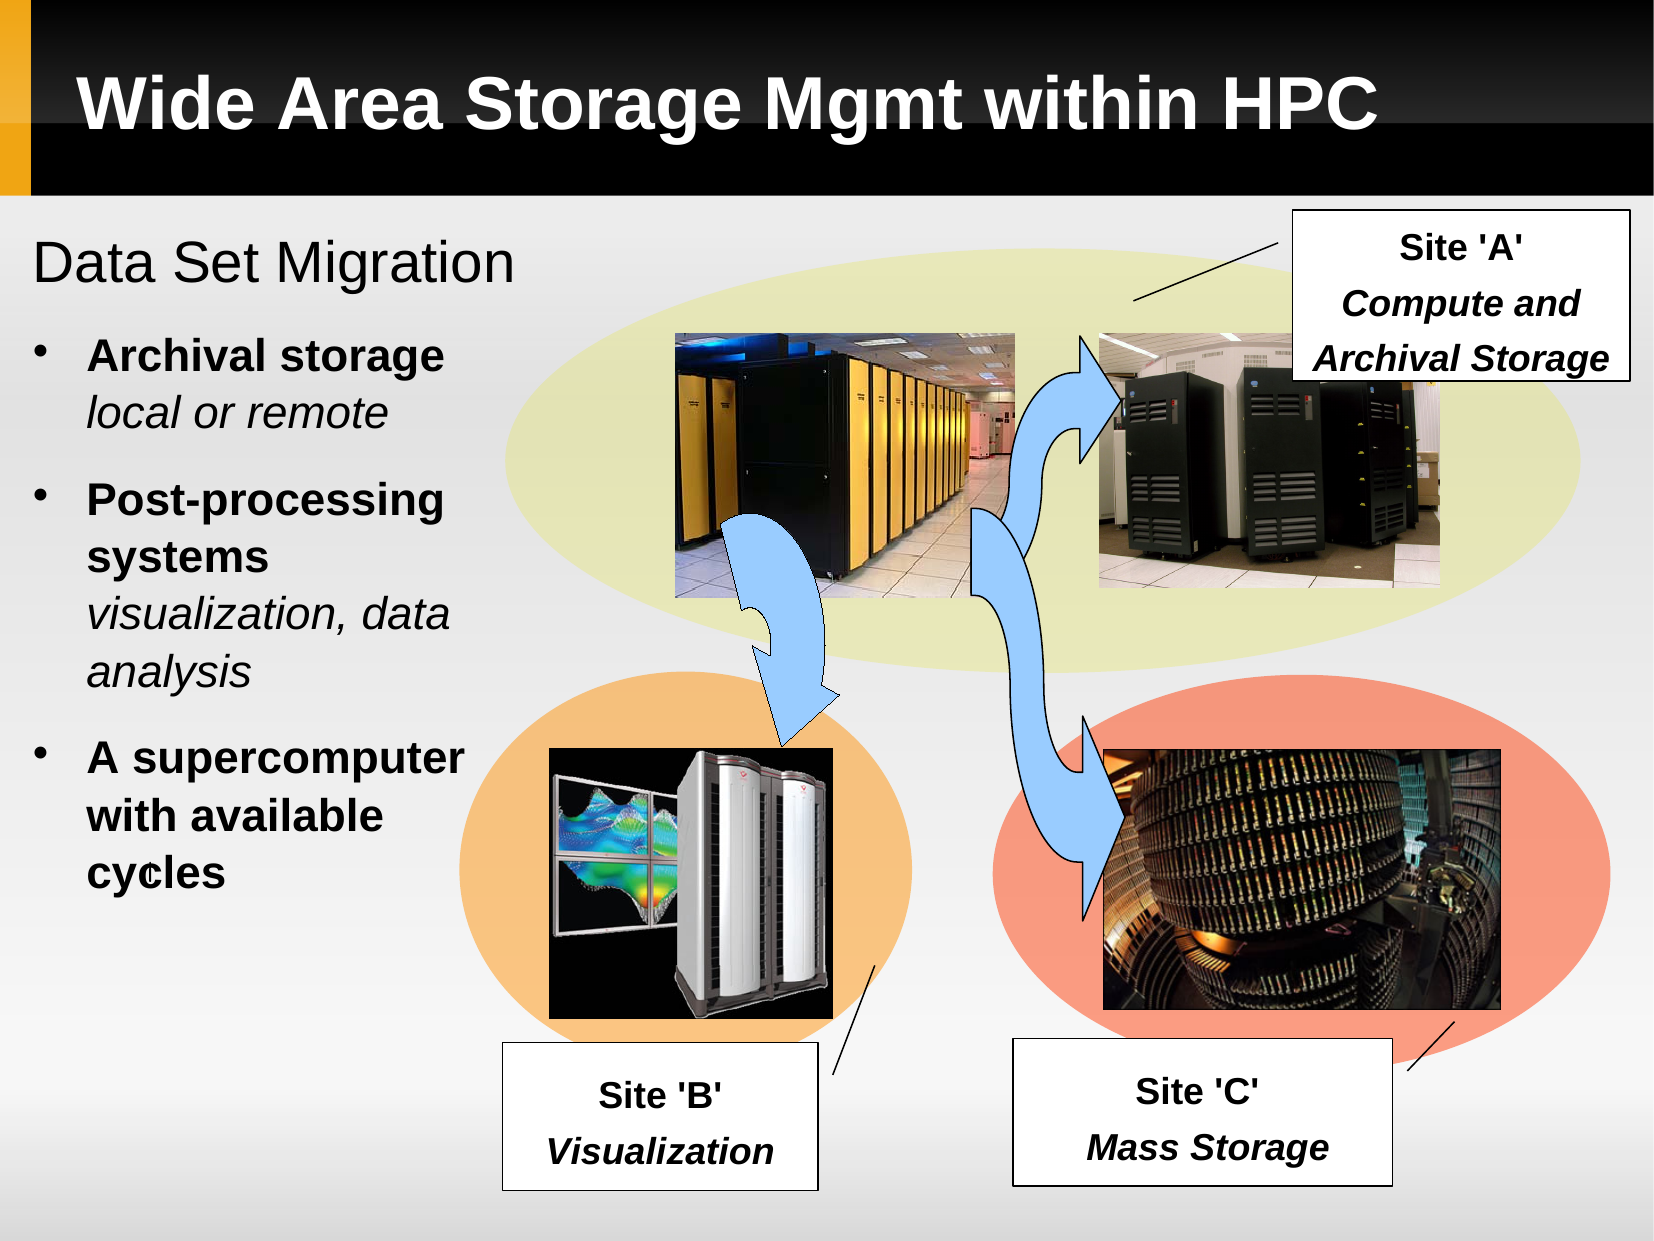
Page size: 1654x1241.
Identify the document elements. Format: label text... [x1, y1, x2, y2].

text_box [526, 248, 1611, 1065]
text_box Site 'C' Mass Storage [1013, 1038, 1393, 1186]
title Wide Area Storage Mgmt within HPC [76, 7, 1565, 200]
text_box Data Set Migration Archival storage local or remote Post-processing systems visualization, data analysis A supercomputer with available cycles [15, 221, 526, 1162]
text_box Site 'B' Visualization [503, 1042, 818, 1190]
text_box Site 'A' Compute and Archival Storage [1293, 210, 1630, 381]
picture [0, 0, 1654, 1241]
